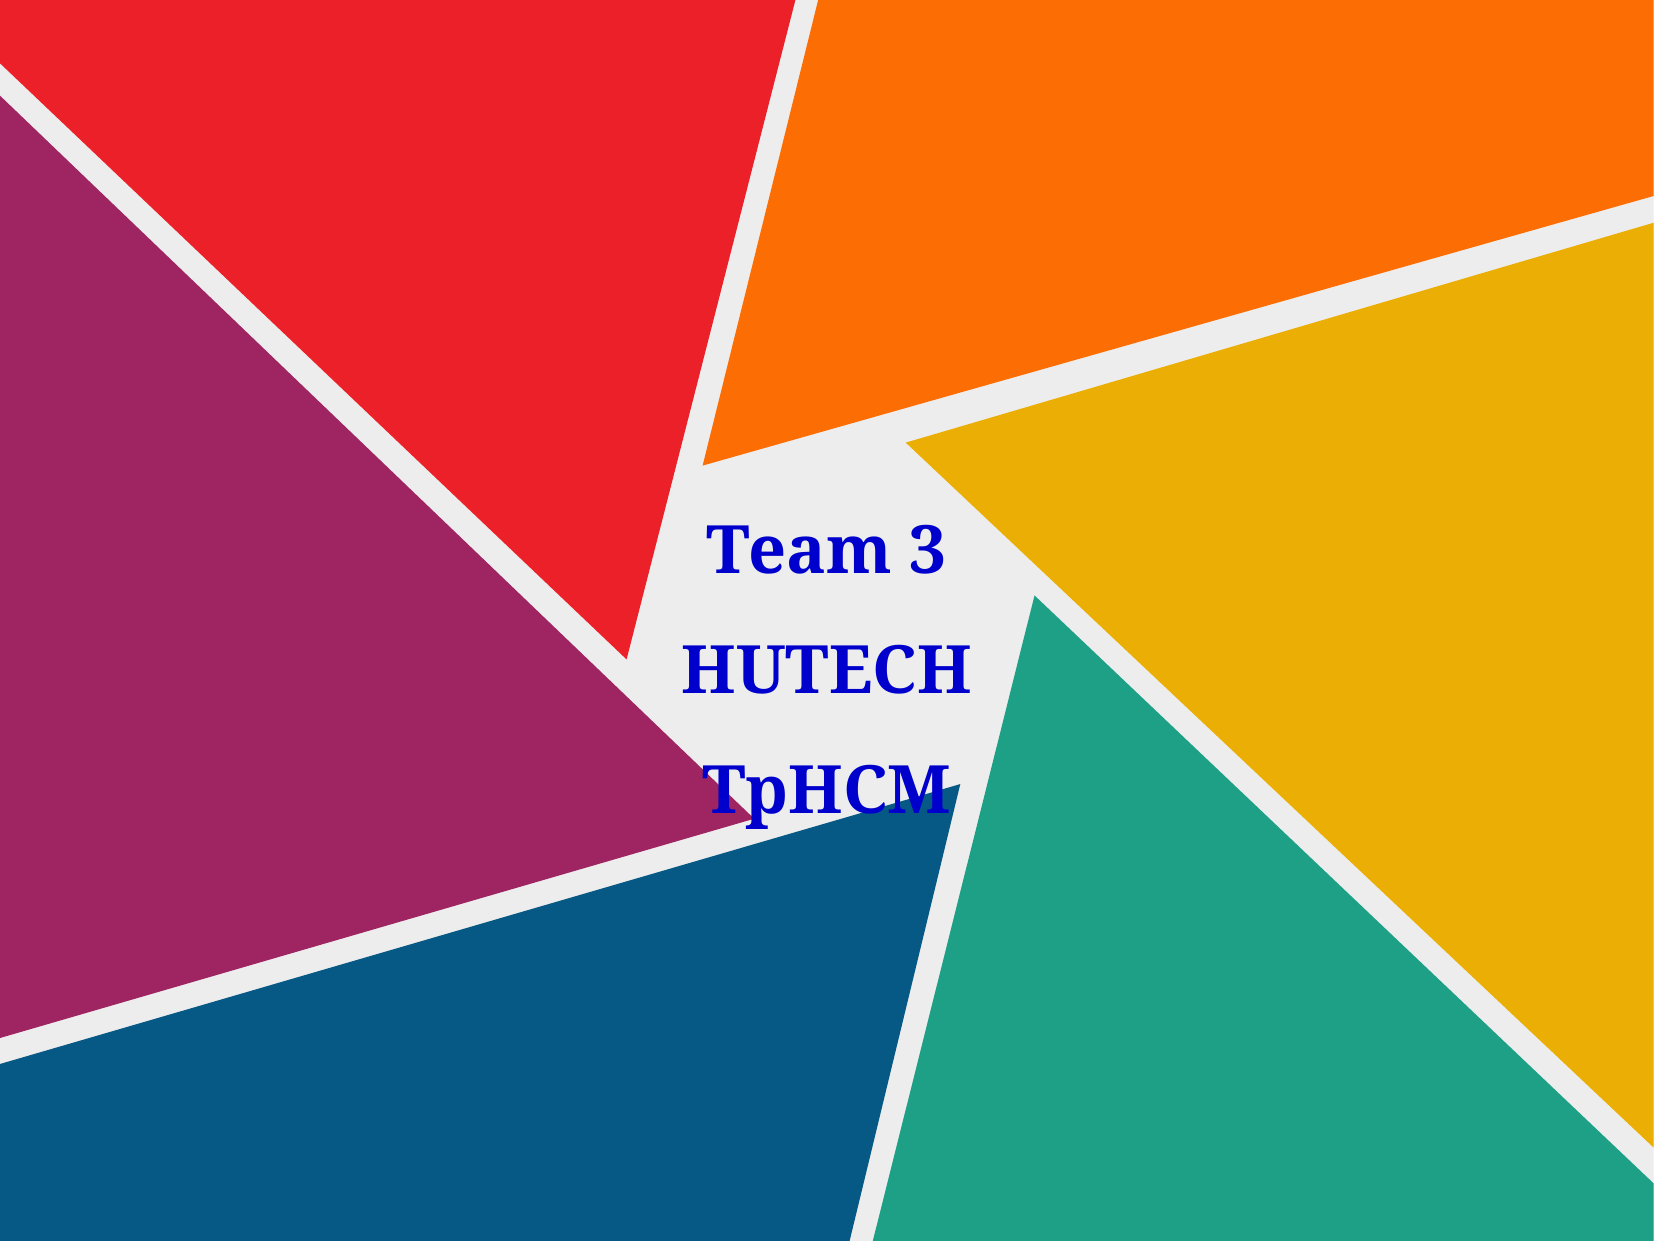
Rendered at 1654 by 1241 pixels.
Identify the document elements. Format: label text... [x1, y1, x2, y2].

list Team 3 HUTECH TpHCM [82, 290, 1571, 1010]
